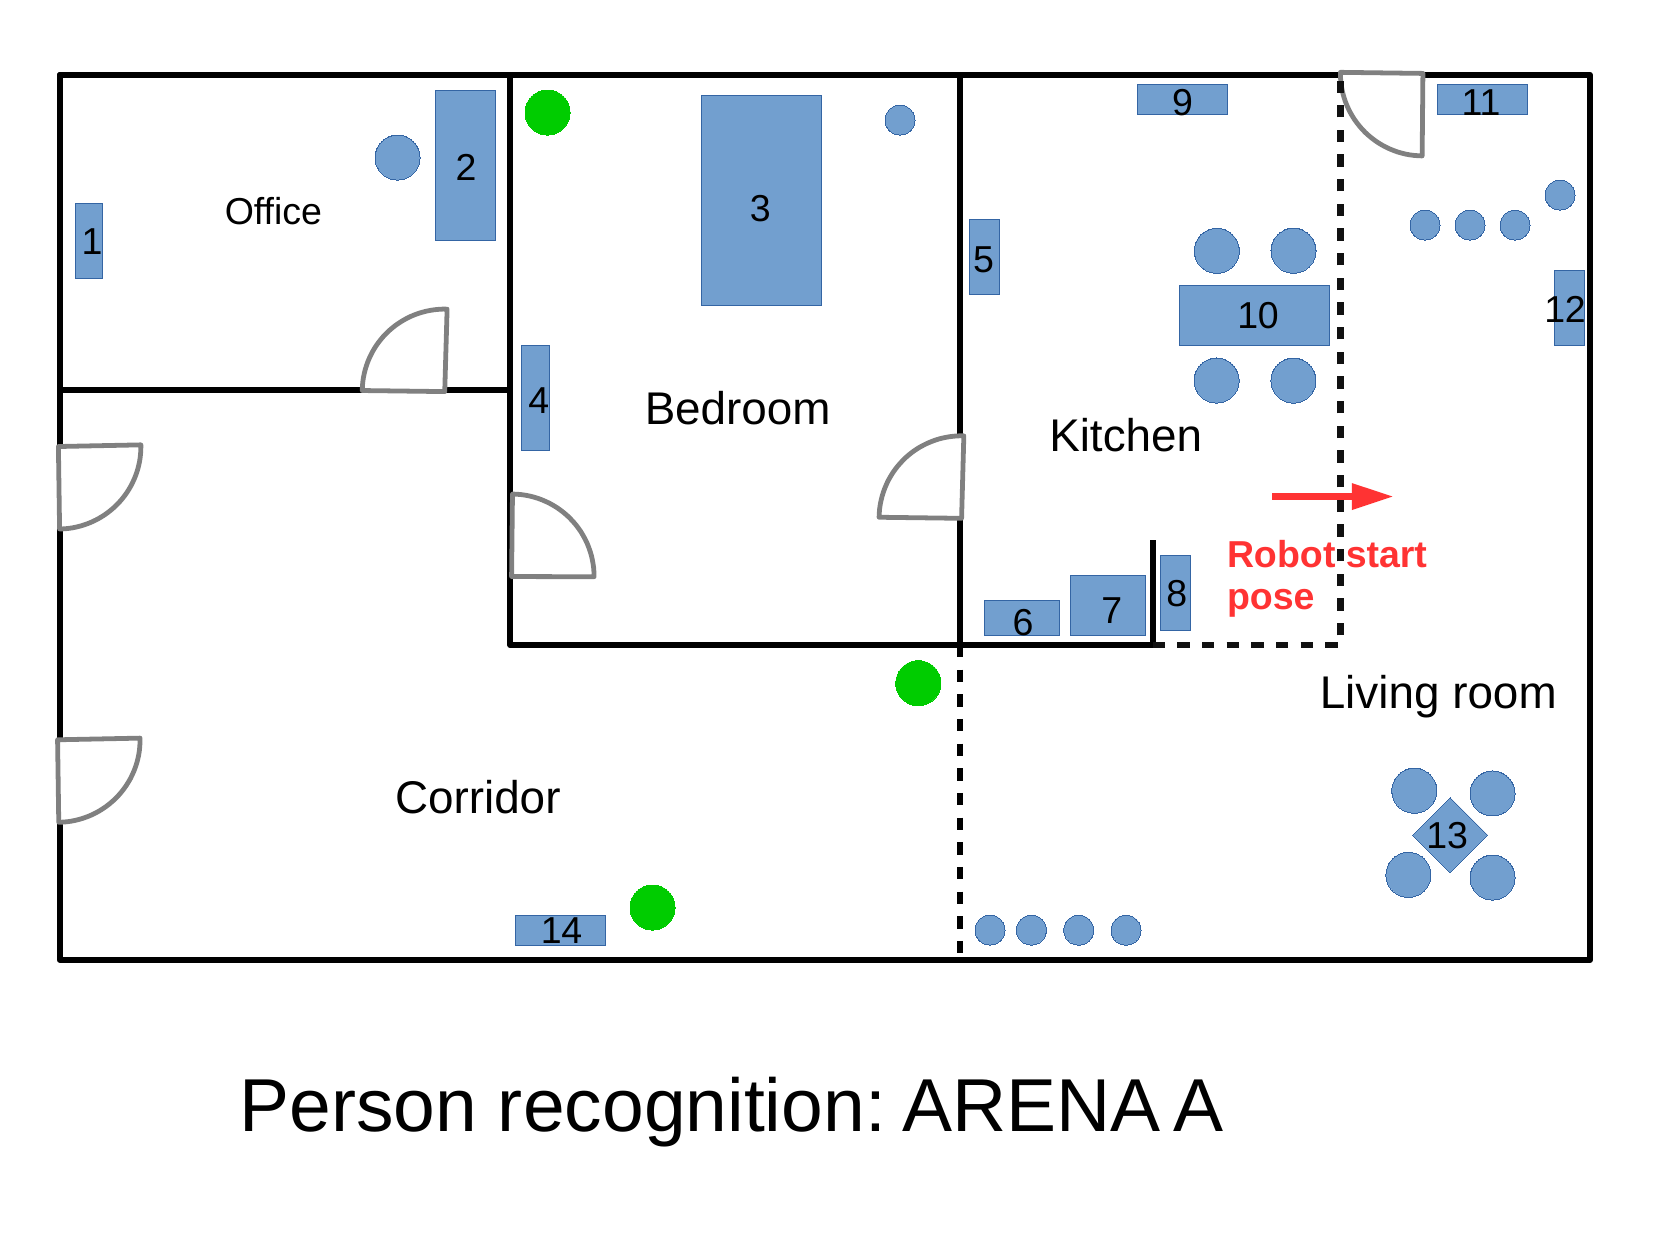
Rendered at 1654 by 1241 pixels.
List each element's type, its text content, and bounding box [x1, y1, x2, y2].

text_box 4 [513, 371, 565, 429]
text_box 14 [526, 902, 598, 960]
text_box Kitchen [1034, 402, 1218, 469]
text_box 10 [1222, 287, 1294, 344]
text_box 6 [997, 594, 1049, 651]
text_box 9 [1157, 74, 1208, 132]
text_box 12 [1529, 281, 1601, 338]
text_box Office [210, 183, 337, 241]
text_box Robot start pose [1212, 526, 1453, 626]
text_box Corridor [380, 765, 576, 832]
text_box 3 [735, 180, 786, 238]
text_box Bedroom [630, 375, 846, 442]
text_box Person recognition: ARENA A [225, 1055, 1471, 1155]
text_box 13 [1411, 806, 1483, 864]
text_box 1 [66, 213, 118, 271]
text_box 5 [958, 230, 1009, 288]
text_box Living room [1305, 660, 1572, 727]
text_box [57, 72, 1591, 961]
text_box 2 [440, 138, 492, 196]
text_box 8 [1151, 564, 1202, 622]
text_box 11 [1446, 74, 1519, 132]
text_box 7 [1086, 582, 1137, 640]
